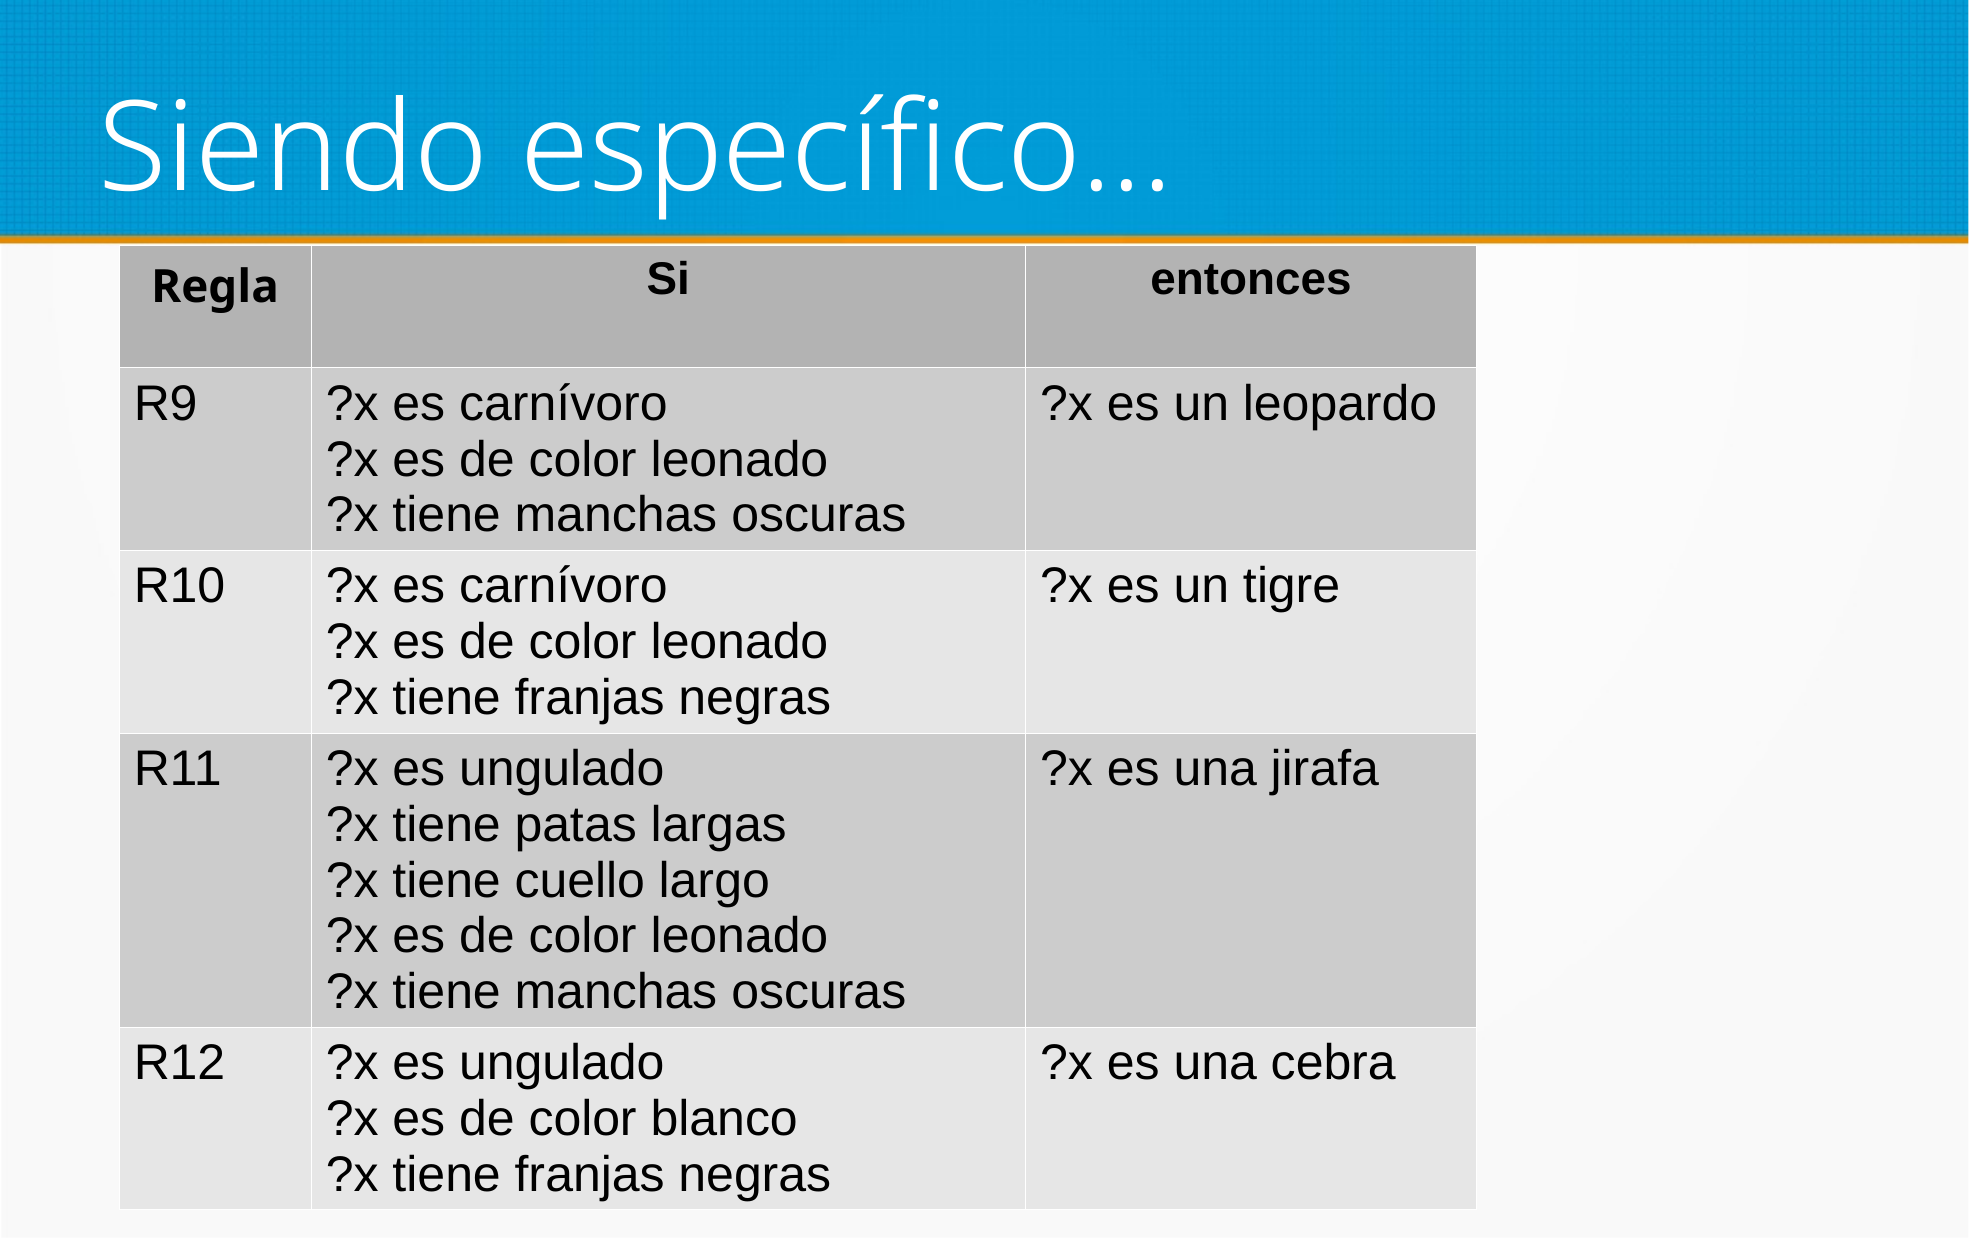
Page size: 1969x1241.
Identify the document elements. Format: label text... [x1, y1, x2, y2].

table_cell ?x es carnívoro ?x es de color leonado ?x tiene franjas negras [312, 551, 1025, 733]
table_cell R12 [120, 1028, 311, 1209]
table_header Si [312, 246, 1025, 367]
title Siendo específico... [98, 19, 1870, 227]
table_cell ?x es un leopardo [1026, 368, 1476, 550]
table_cell ?x es una cebra [1026, 1028, 1476, 1209]
table_cell ?x es carnívoro ?x es de color leonado ?x tiene manchas oscuras [312, 368, 1025, 550]
picture [0, 233, 1969, 1241]
table_cell R11 [120, 734, 311, 1027]
table_header entonces [1026, 246, 1476, 367]
table_cell R10 [120, 551, 311, 733]
table_cell ?x es una jirafa [1026, 734, 1476, 1027]
table_cell ?x es ungulado ?x tiene patas largas ?x tiene cuello largo ?x es de color leonado ?x tiene manchas oscuras [312, 734, 1025, 1027]
table_cell R9 [120, 368, 311, 550]
table_cell ?x es ungulado ?x es de color blanco ?x tiene franjas negras [312, 1028, 1025, 1209]
table_cell ?x es un tigre [1026, 551, 1476, 733]
table_header Regla [120, 246, 311, 367]
